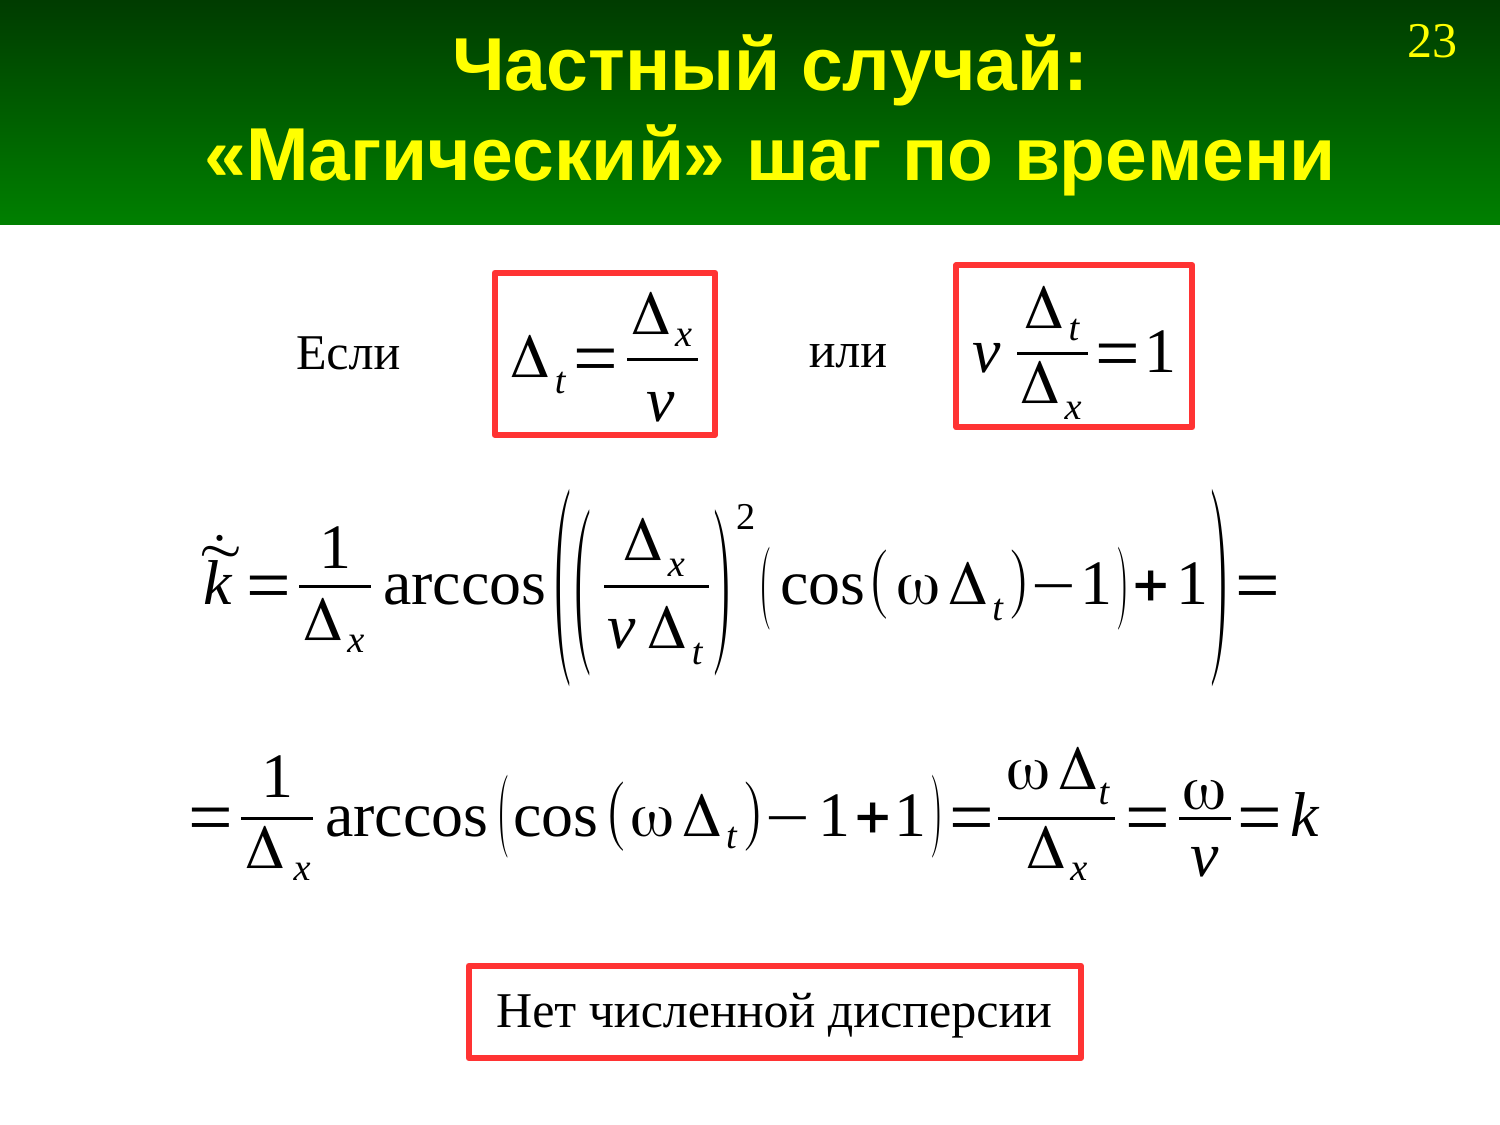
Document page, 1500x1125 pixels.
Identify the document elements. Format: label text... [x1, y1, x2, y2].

chart [498, 286, 712, 432]
text_box Нет численной дисперсии [481, 970, 1068, 1045]
chart [179, 485, 1301, 691]
text_box Если [281, 312, 416, 388]
chart [959, 280, 1189, 424]
title Частный случай: «Магический» шаг по времени [100, 7, 1441, 204]
text_box или [794, 309, 903, 385]
chart [169, 741, 1338, 893]
